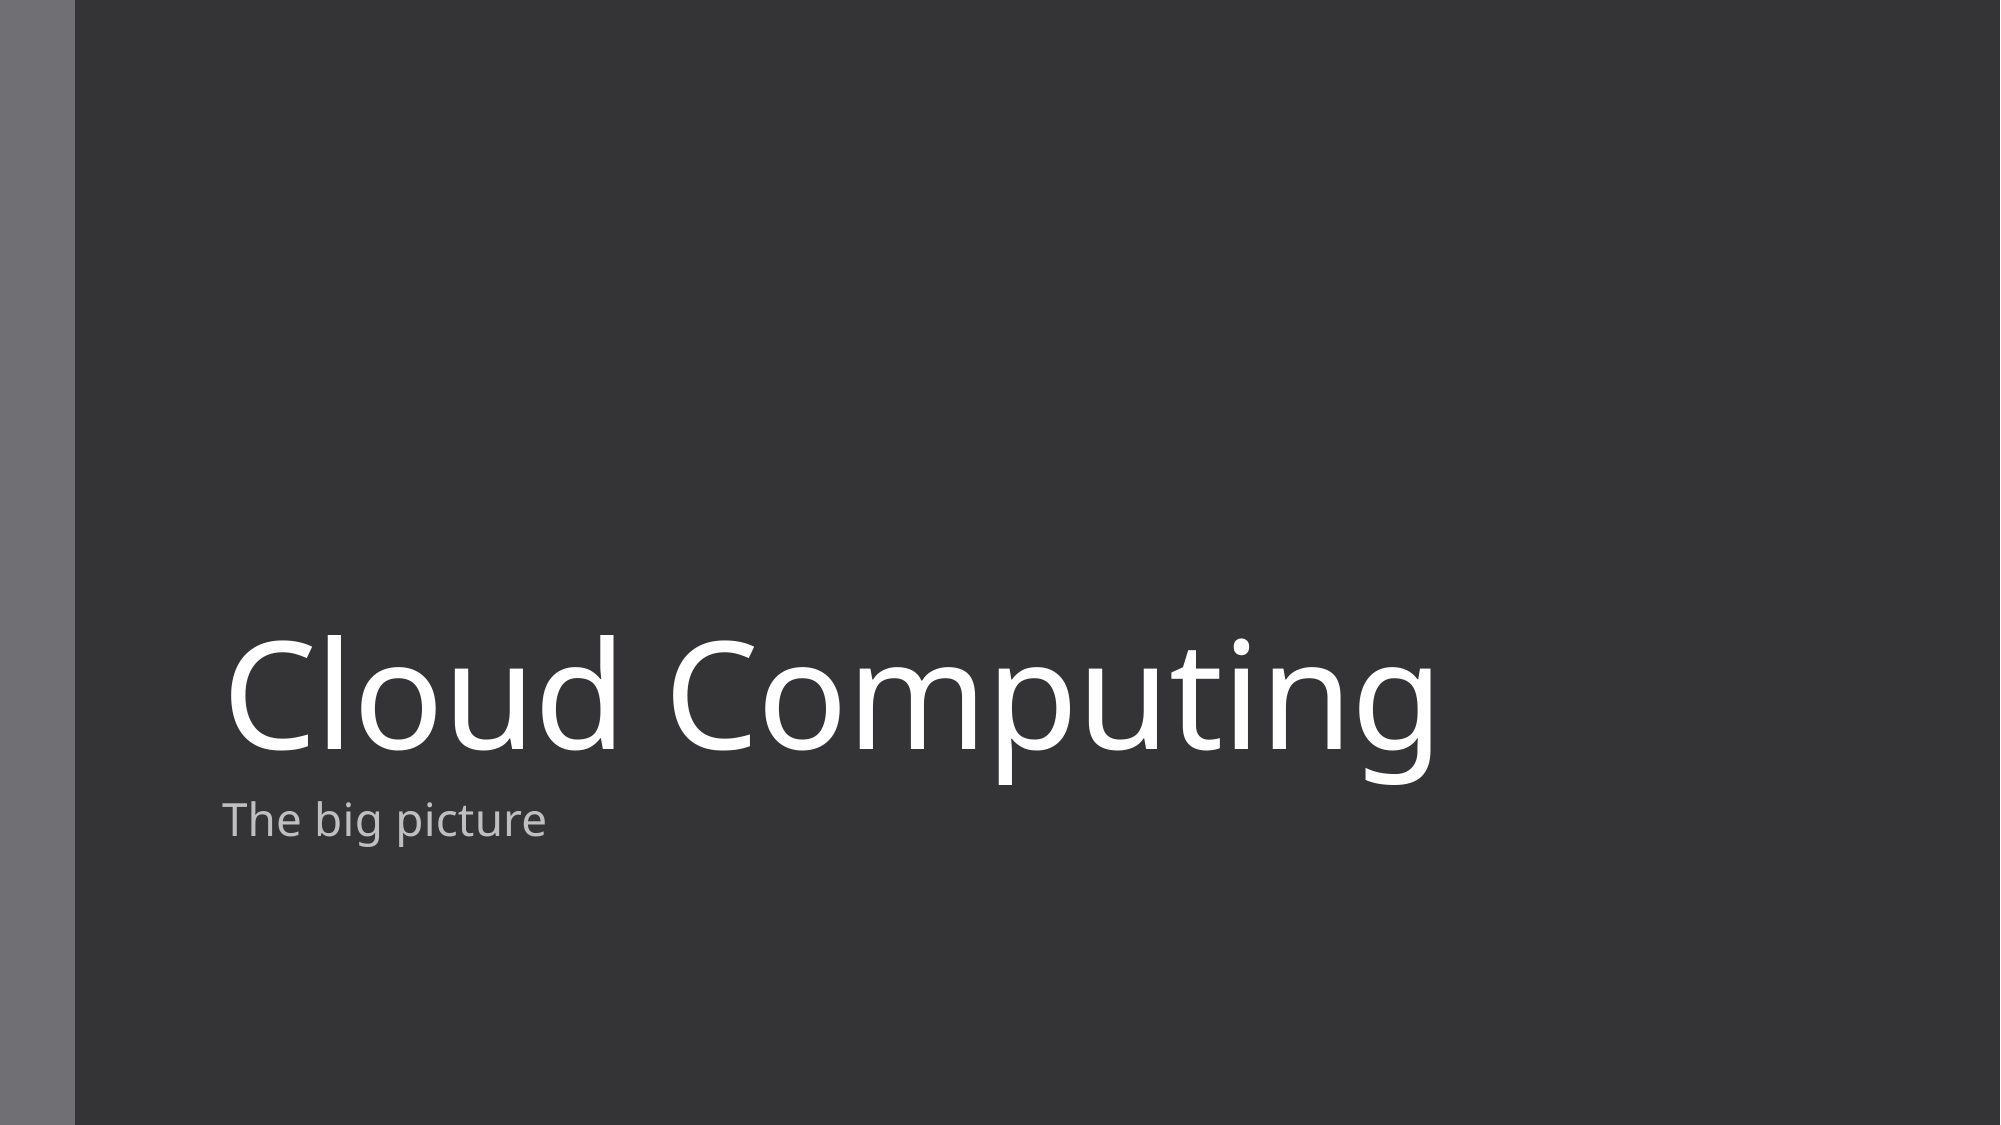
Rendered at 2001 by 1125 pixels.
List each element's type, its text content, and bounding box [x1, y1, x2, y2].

subtitle The big picture [206, 787, 1752, 1065]
title Cloud Computing [206, 124, 1752, 787]
